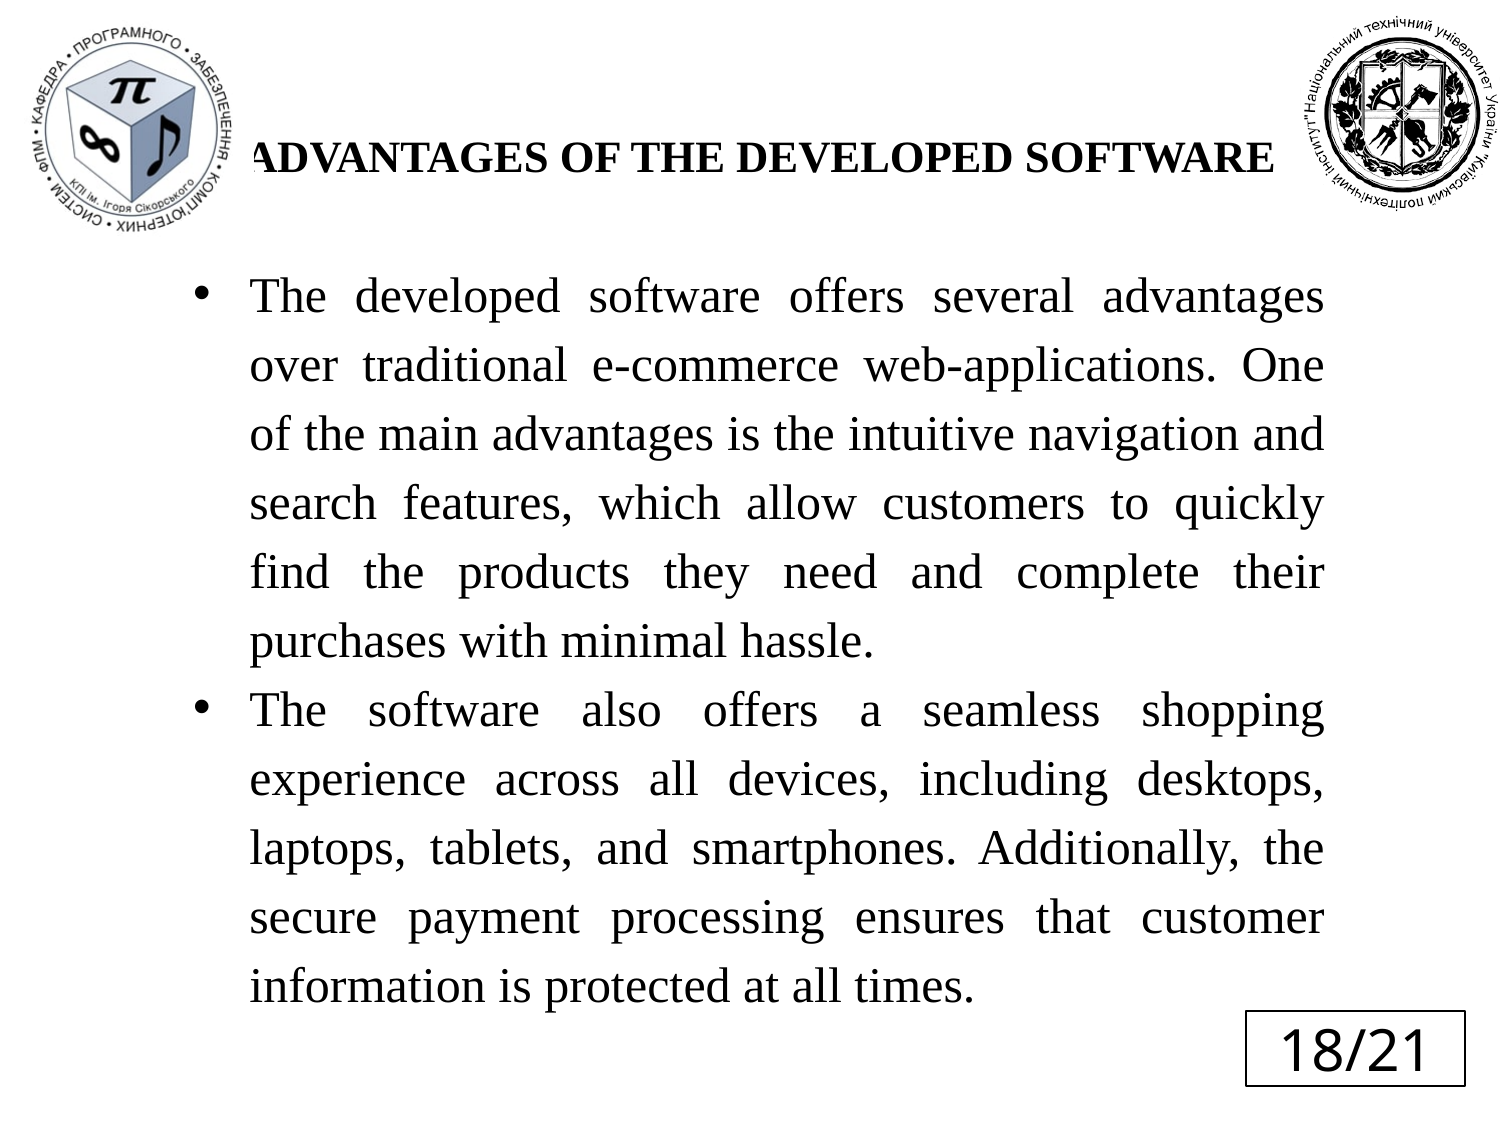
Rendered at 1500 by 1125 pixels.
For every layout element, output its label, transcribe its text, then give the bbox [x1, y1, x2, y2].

title ADVANTAGES OF THE DEVELOPED SOFTWARE [254, 96, 1300, 213]
picture [1300, 12, 1500, 213]
text_box The developed software offers several advantages over traditional e-commerce web-applications. One of the main advantages is the intuitive navigation and search features, which allow customers to quickly find the products they need and complete their purchases with minimal hassle. The software also offers a seamless shopping experience across all devices, including desktops, laptops, tablets, and smartphones. Additionally, the secure payment processing ensures that customer information is protected at all times. [159, 246, 1341, 1021]
text_box 18/21 [1246, 1010, 1465, 1086]
picture [16, 12, 254, 251]
